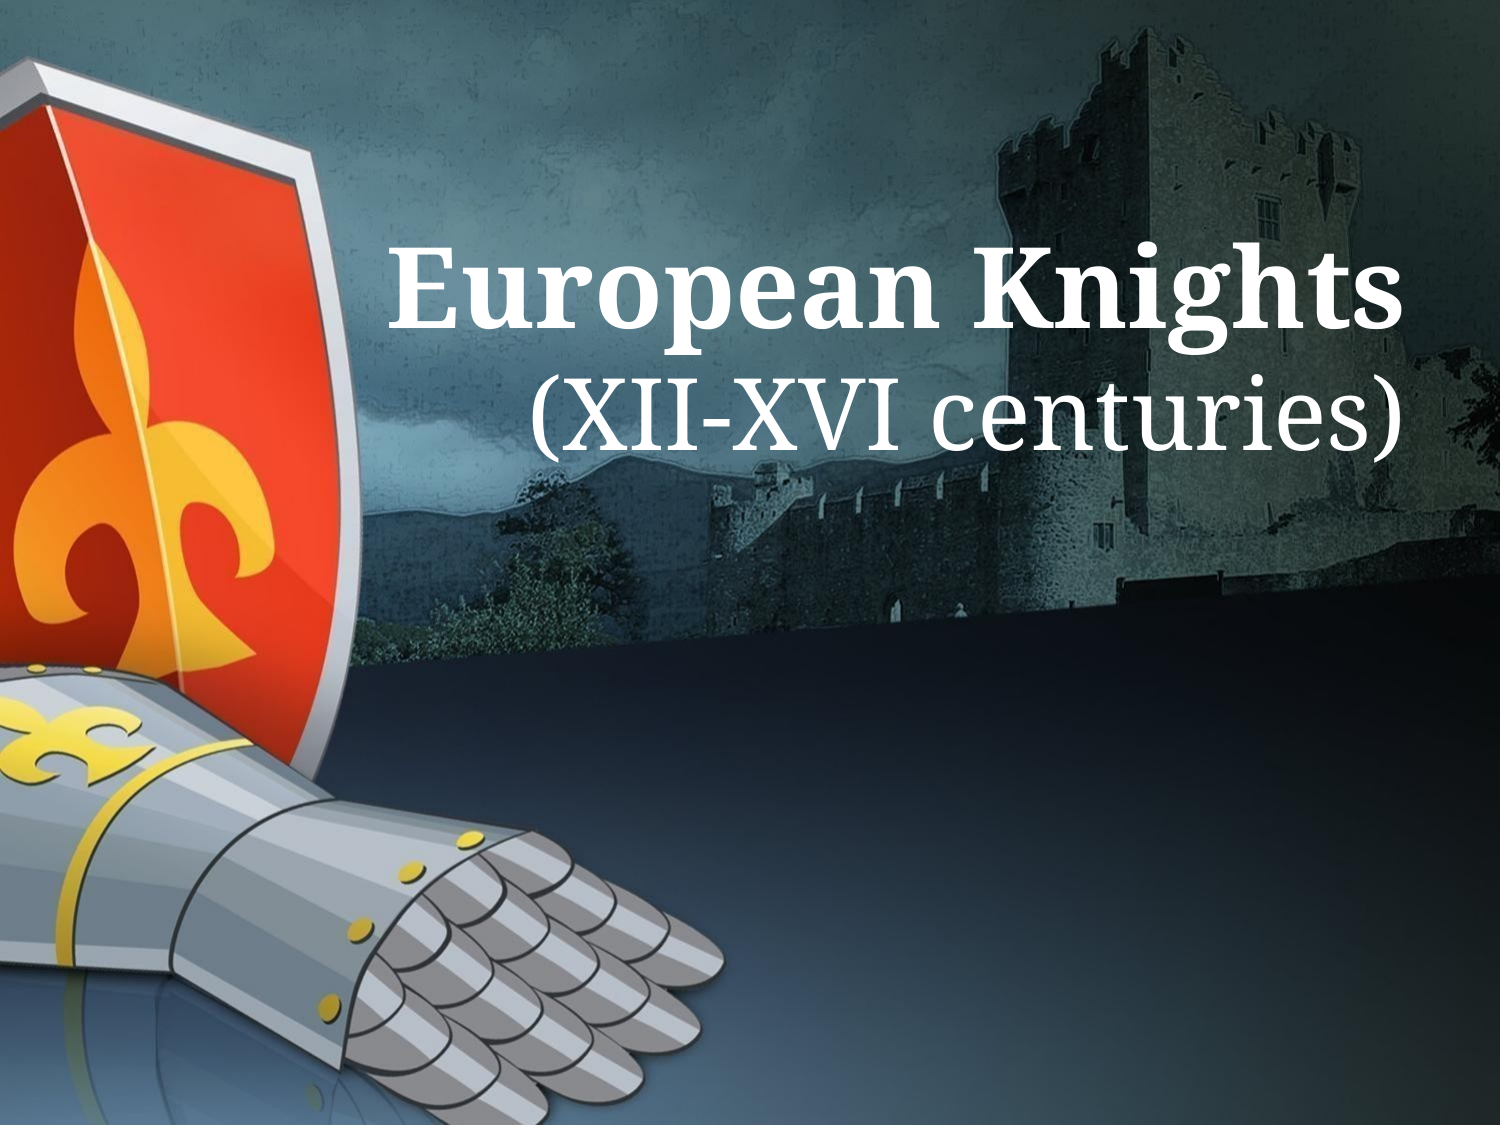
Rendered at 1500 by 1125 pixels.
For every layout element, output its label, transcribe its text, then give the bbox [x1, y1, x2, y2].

title European Knights (XII-XVI centuries) [289, 195, 1422, 479]
picture [0, 0, 1500, 1125]
